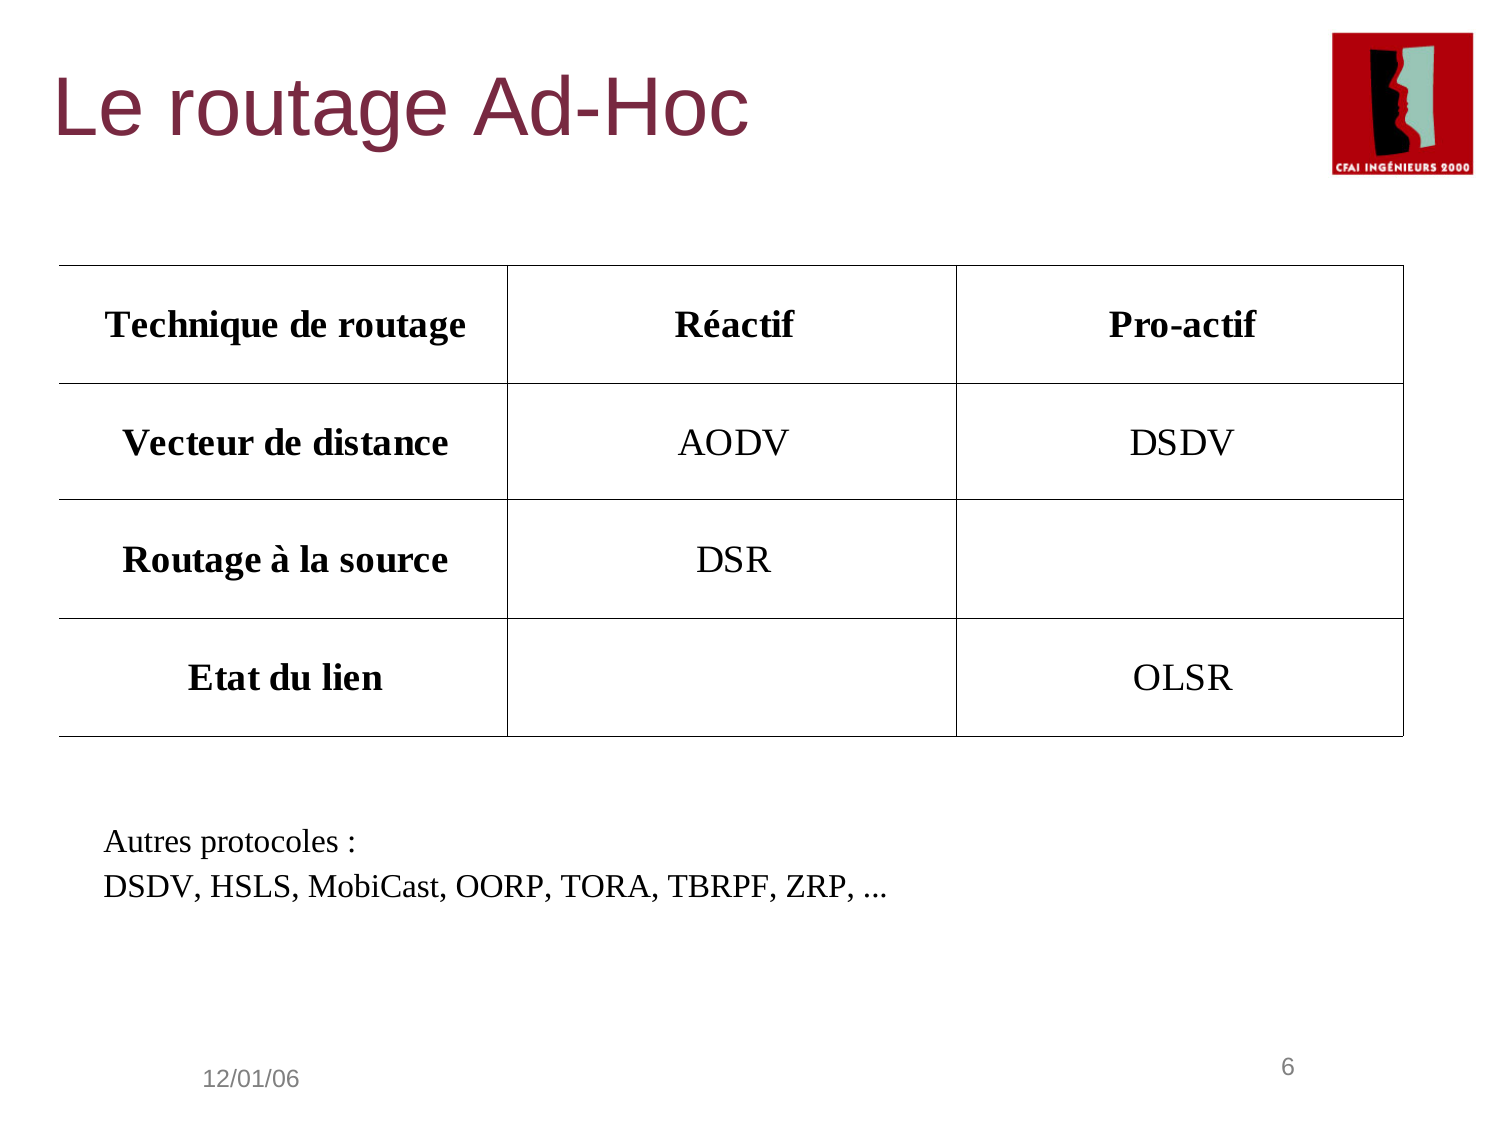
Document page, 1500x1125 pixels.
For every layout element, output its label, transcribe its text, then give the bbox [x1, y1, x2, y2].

title Le routage Ad-Hoc [37, 58, 1326, 167]
picture [1328, 29, 1477, 178]
chart [59, 264, 1405, 782]
text_box Autres protocoles : DSDV, HSLS, MobiCast, OORP, TORA, TBRPF, ZRP, ... [88, 826, 1418, 926]
